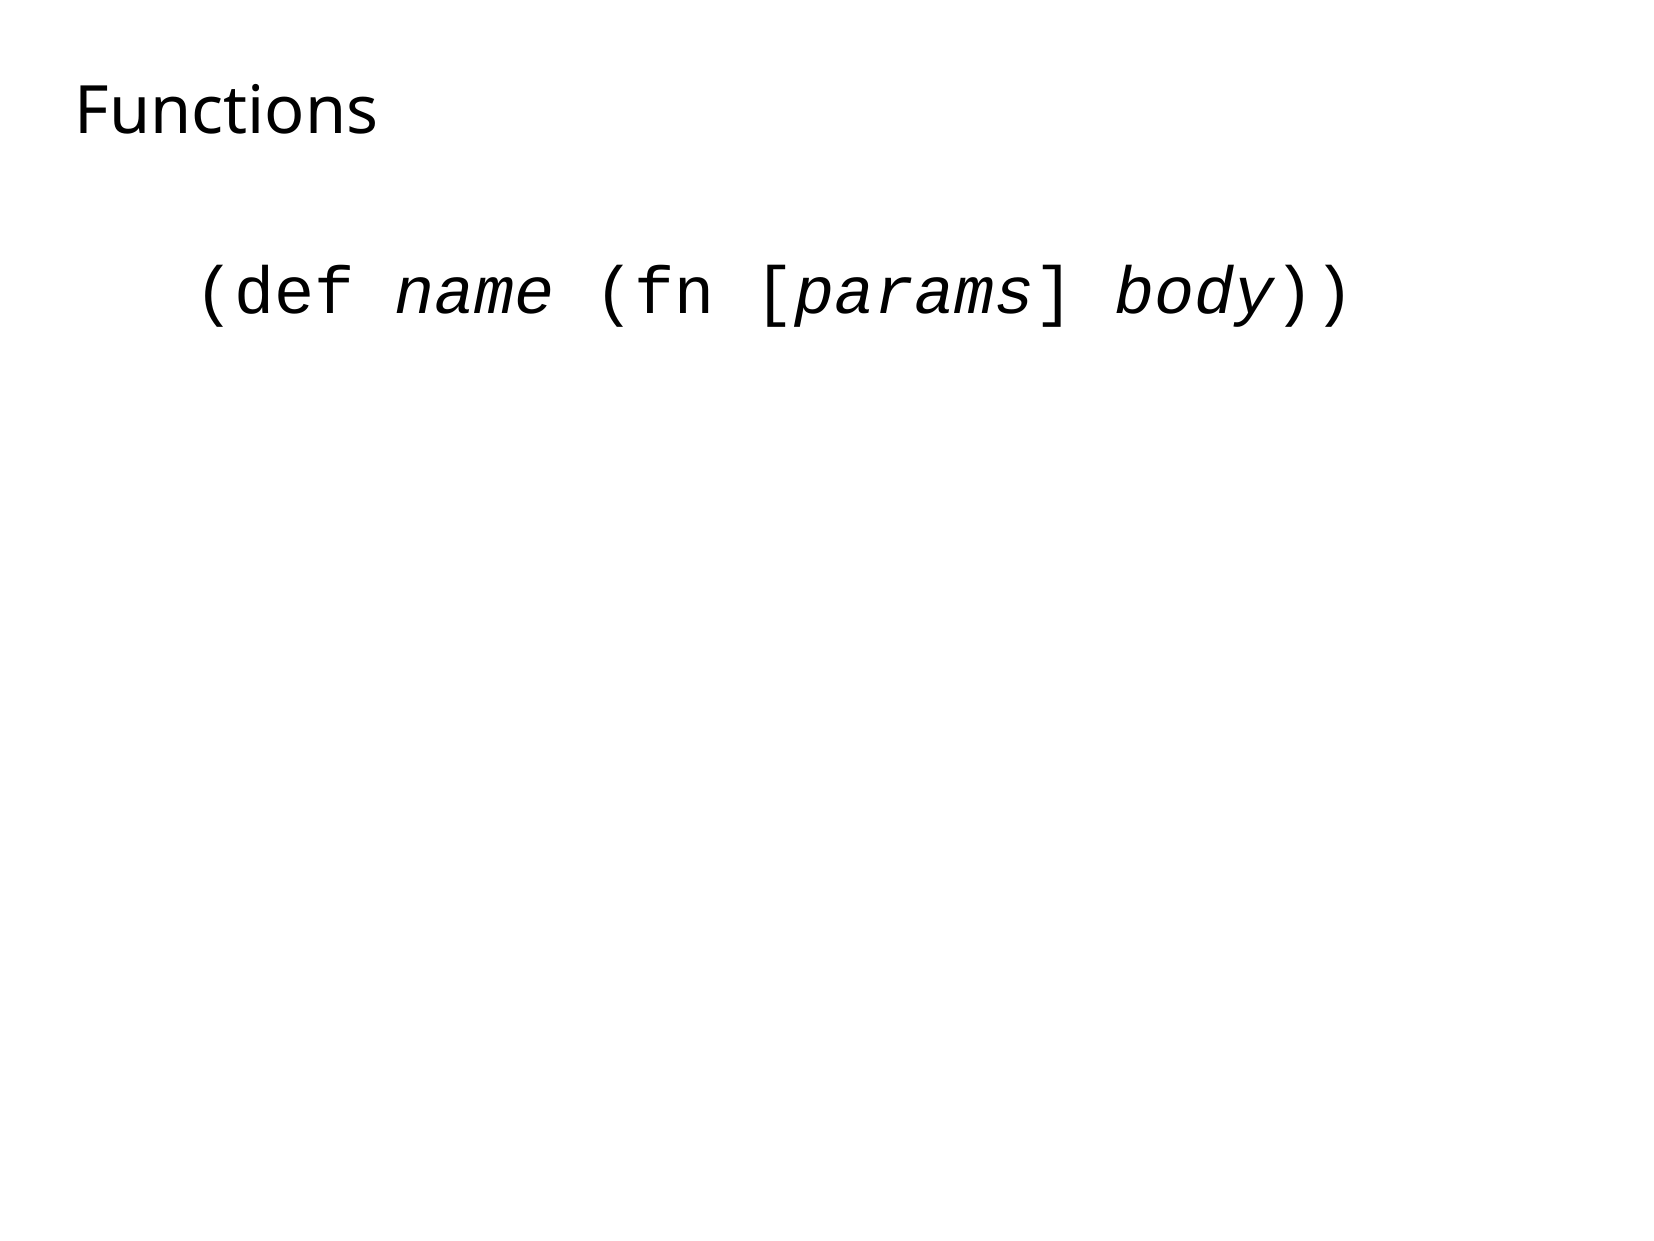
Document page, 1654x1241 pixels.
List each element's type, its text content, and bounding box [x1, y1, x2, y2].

text_box (def name (fn [params] body)) [180, 240, 1395, 495]
text_box Functions [60, 59, 840, 169]
